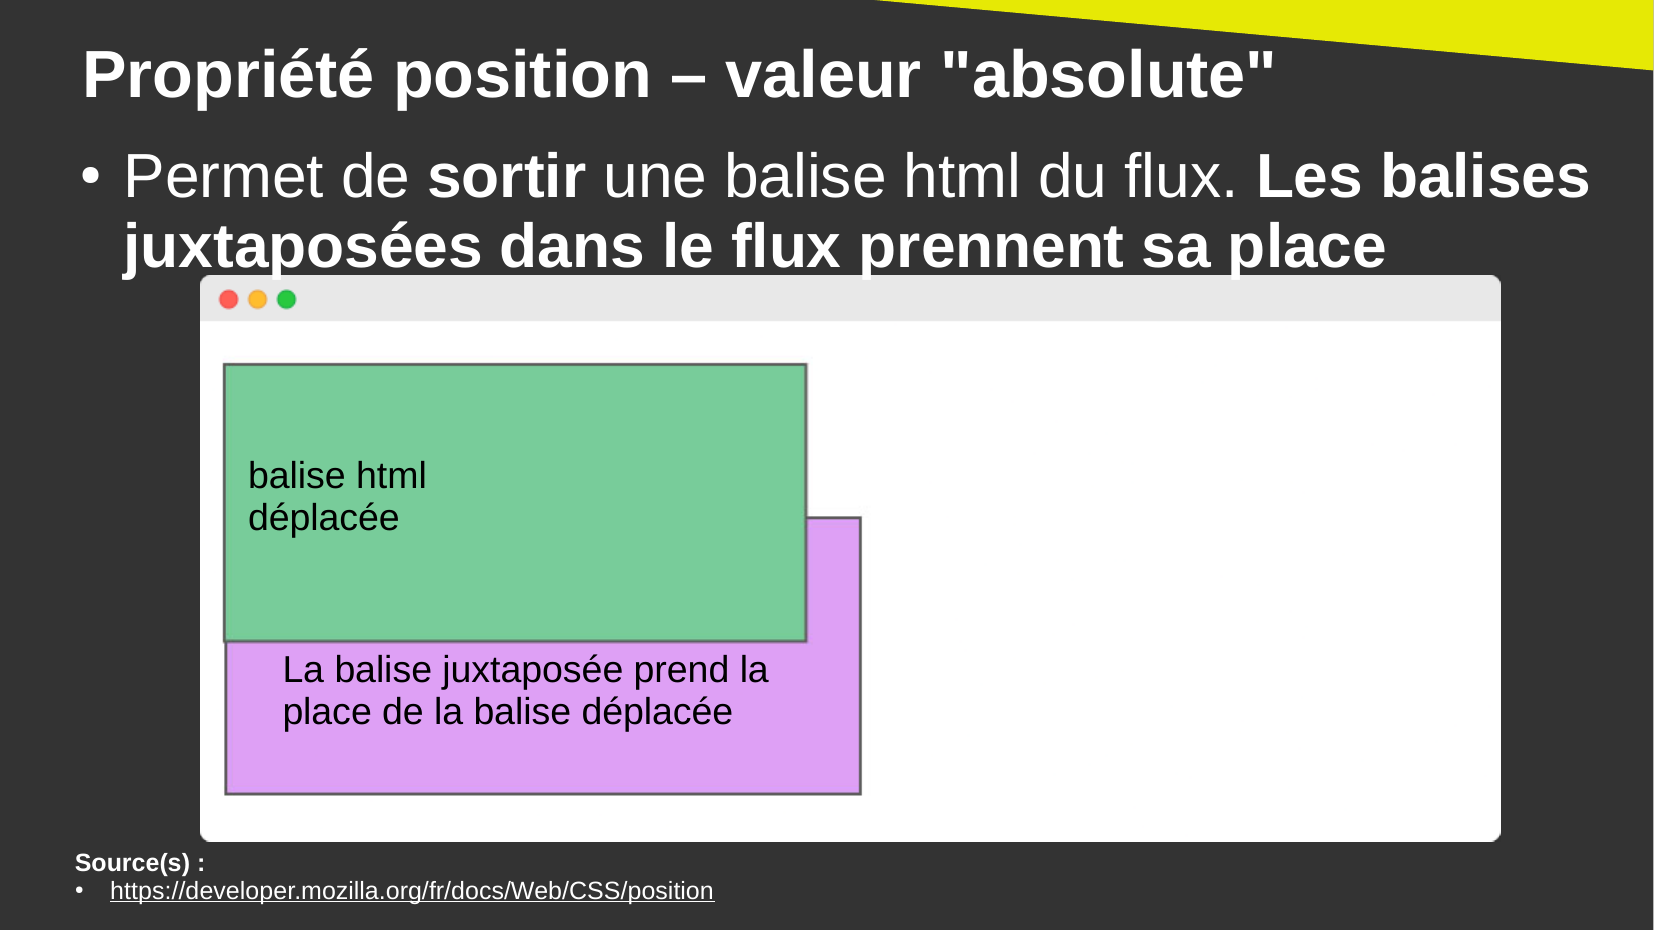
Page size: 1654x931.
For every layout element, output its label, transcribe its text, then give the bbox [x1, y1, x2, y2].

text_box [874, 0, 1654, 71]
title Propriété position – valeur "absolute" [82, 37, 1571, 114]
text_box Source(s) : https://developer.mozilla.org/fr/docs/Web/CSS/position [60, 841, 1546, 931]
list Permet de sortir une balise html du flux. Les balises juxtaposées dans le flux prennent sa place [64, 141, 1604, 284]
text_box La balise juxtaposée prend la place de la balise déplacée [267, 641, 793, 741]
picture [200, 284, 1501, 841]
text_box balise html déplacée [233, 446, 599, 546]
